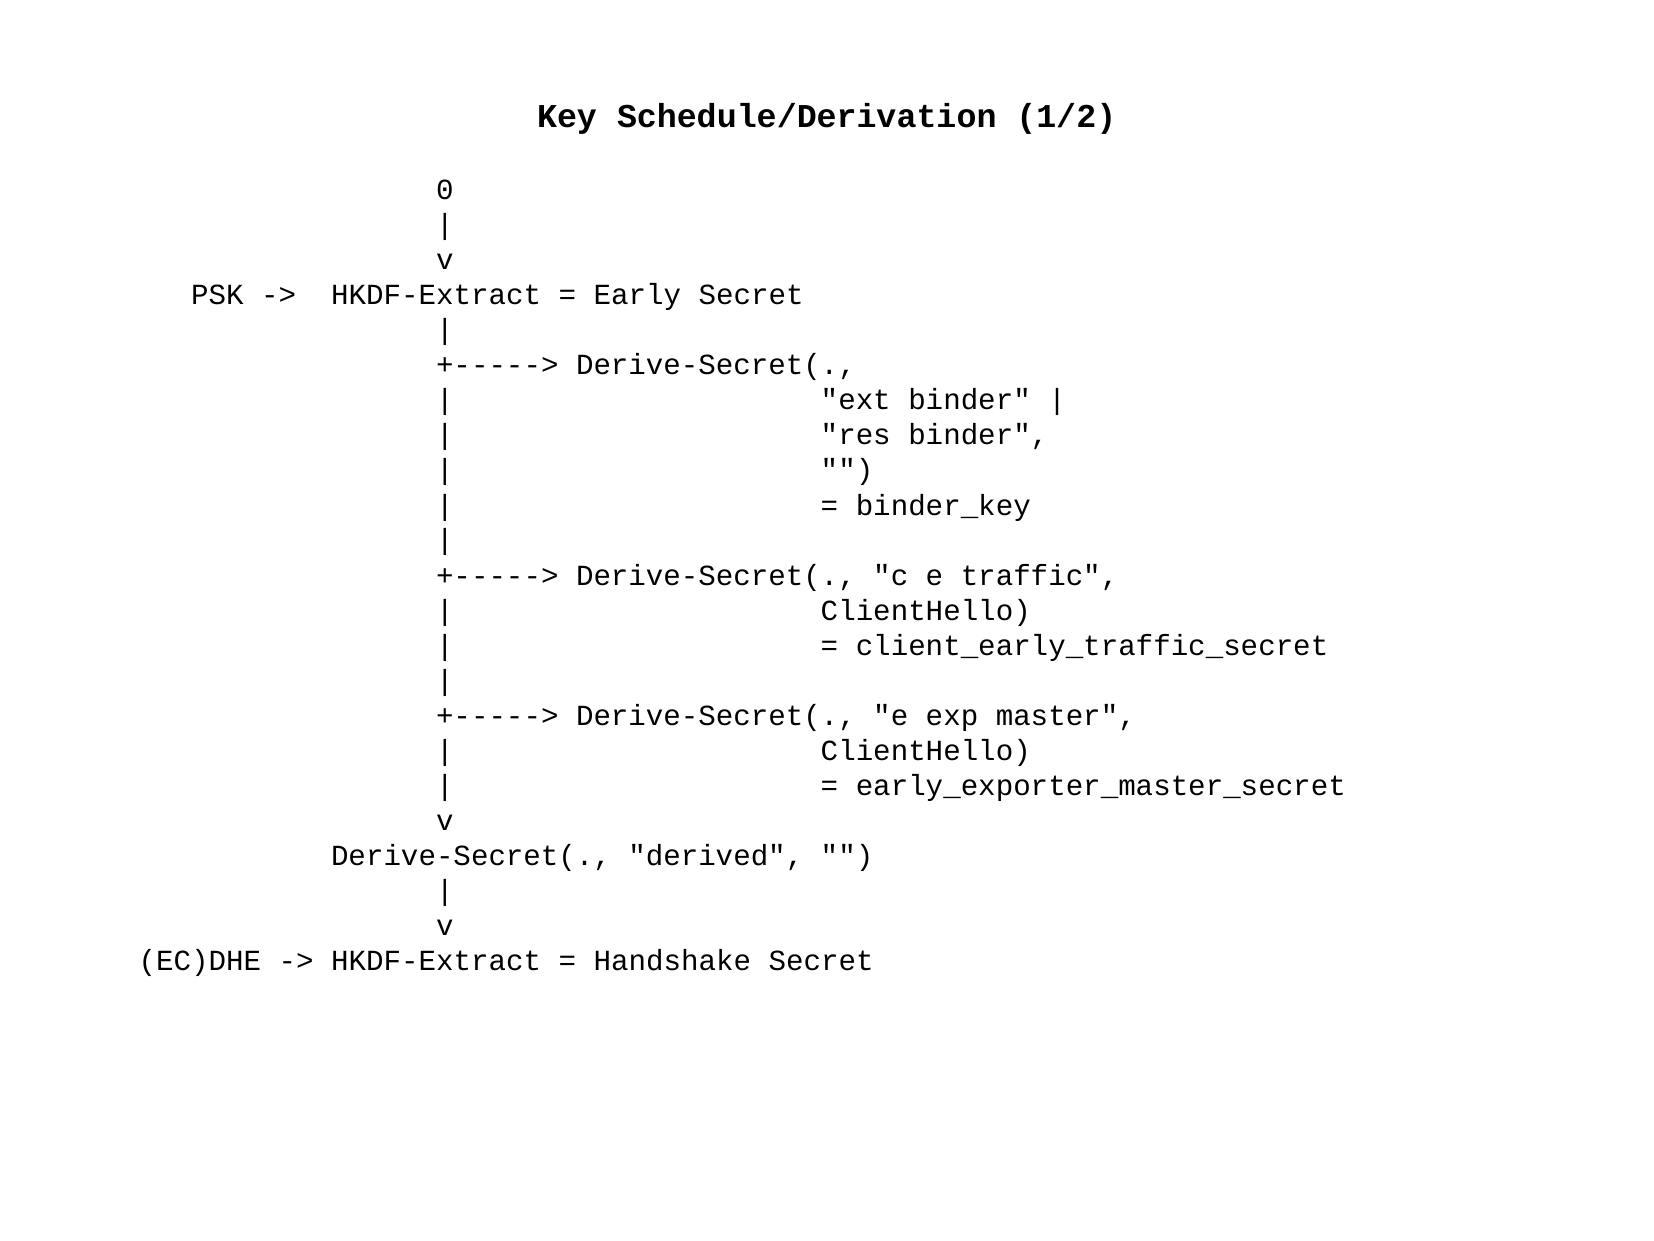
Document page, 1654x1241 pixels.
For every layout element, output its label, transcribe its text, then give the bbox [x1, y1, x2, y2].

list Key Schedule/Derivation (1/2) 0 | v PSK -> HKDF-Extract = Early Secret | +-----> Derive-Secret(., | "ext binder" | | "res binder", | "") | = binder_key | +-----> Derive-Secret(., "c e traffic", | ClientHello) | = client_early_traffic_secret | +-----> Derive-Secret(., "e exp master", | ClientHello) | = early_exporter_master_secret v Derive-Secret(., "derived", "") | v (EC)DHE -> HKDF-Extract = Handshake Secret [82, 23, 1571, 1205]
